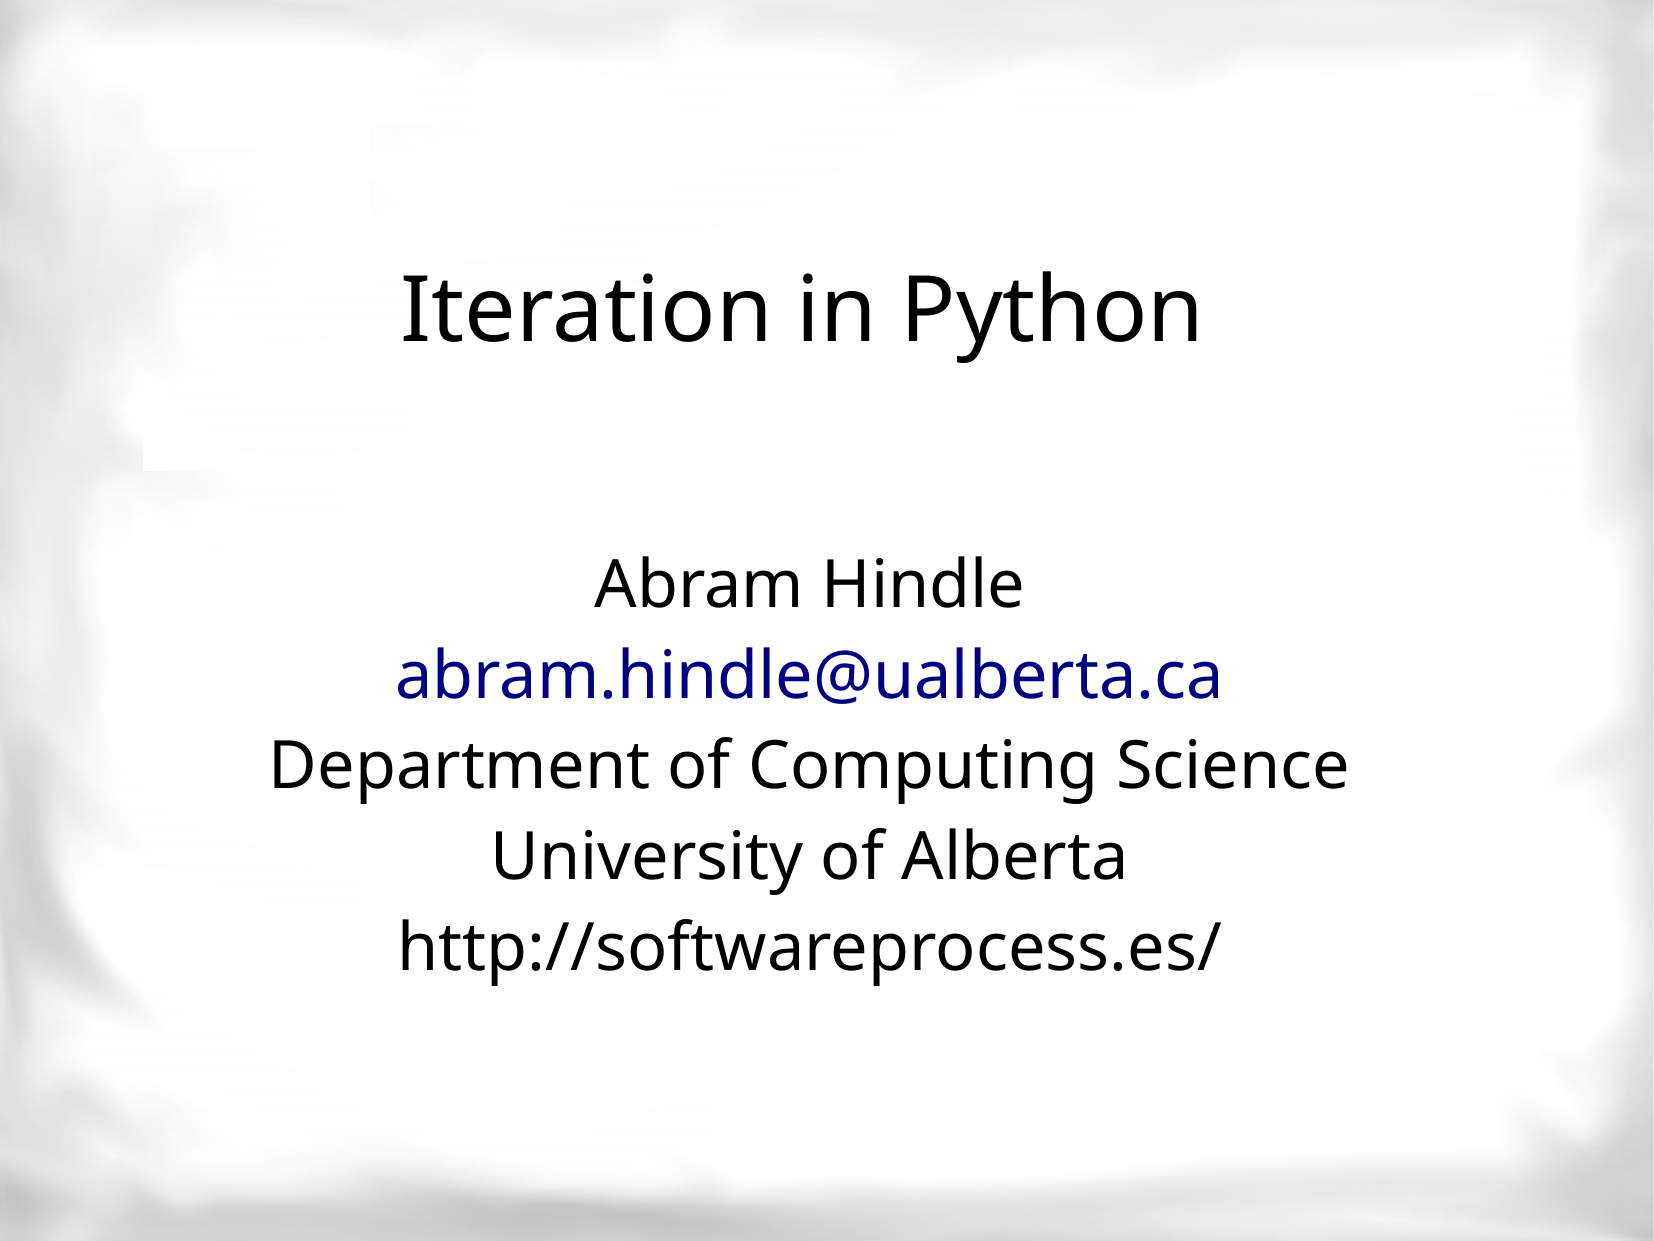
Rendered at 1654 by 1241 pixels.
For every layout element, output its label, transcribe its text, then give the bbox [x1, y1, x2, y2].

title Iteration in Python [59, 202, 1548, 410]
picture [0, 0, 1654, 1241]
subtitle Abram Hindle abram.hindle@ualberta.ca Department of Computing Science University of Alberta http://softwareprocess.es/ [82, 448, 1538, 1169]
